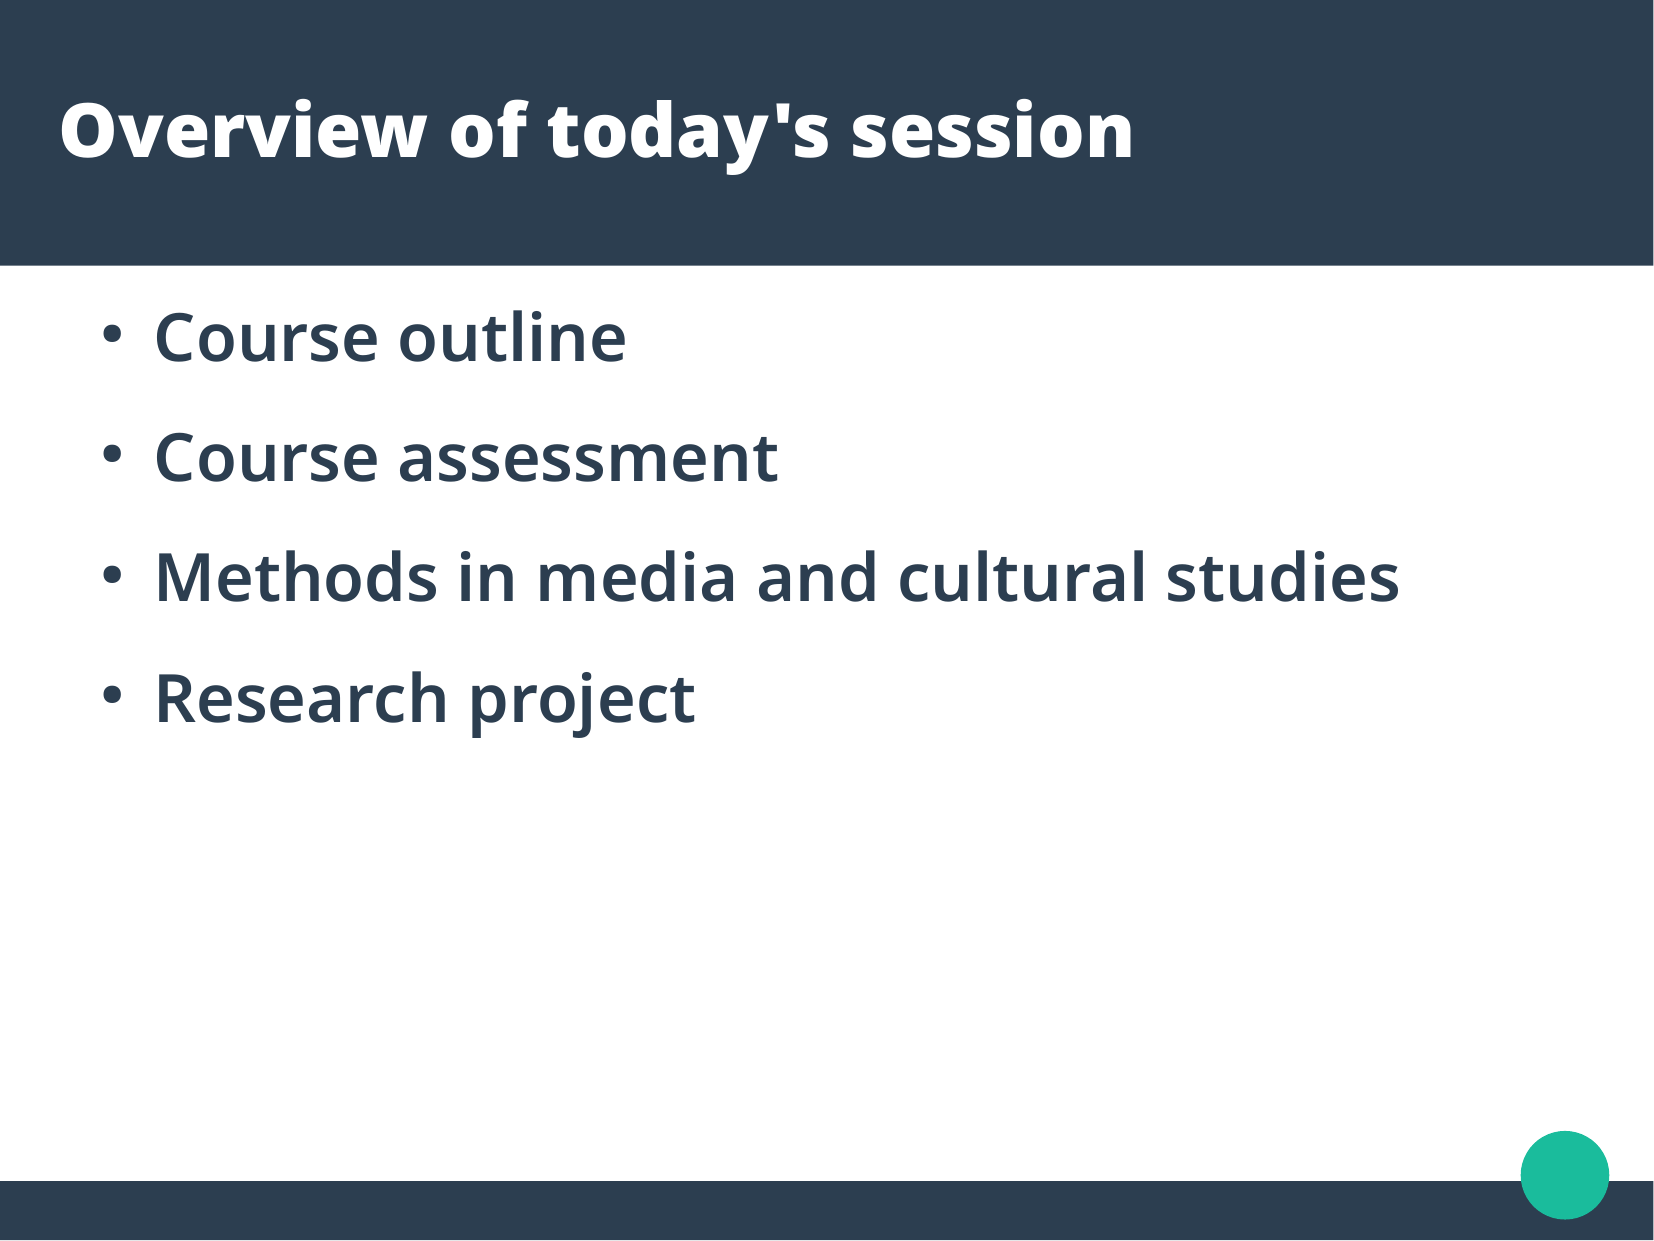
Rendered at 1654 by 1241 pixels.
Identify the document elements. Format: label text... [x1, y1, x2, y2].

list Course outline Course assessment Methods in media and cultural studies Research project [82, 290, 1571, 1010]
title Overview of today's session [59, 49, 1595, 207]
